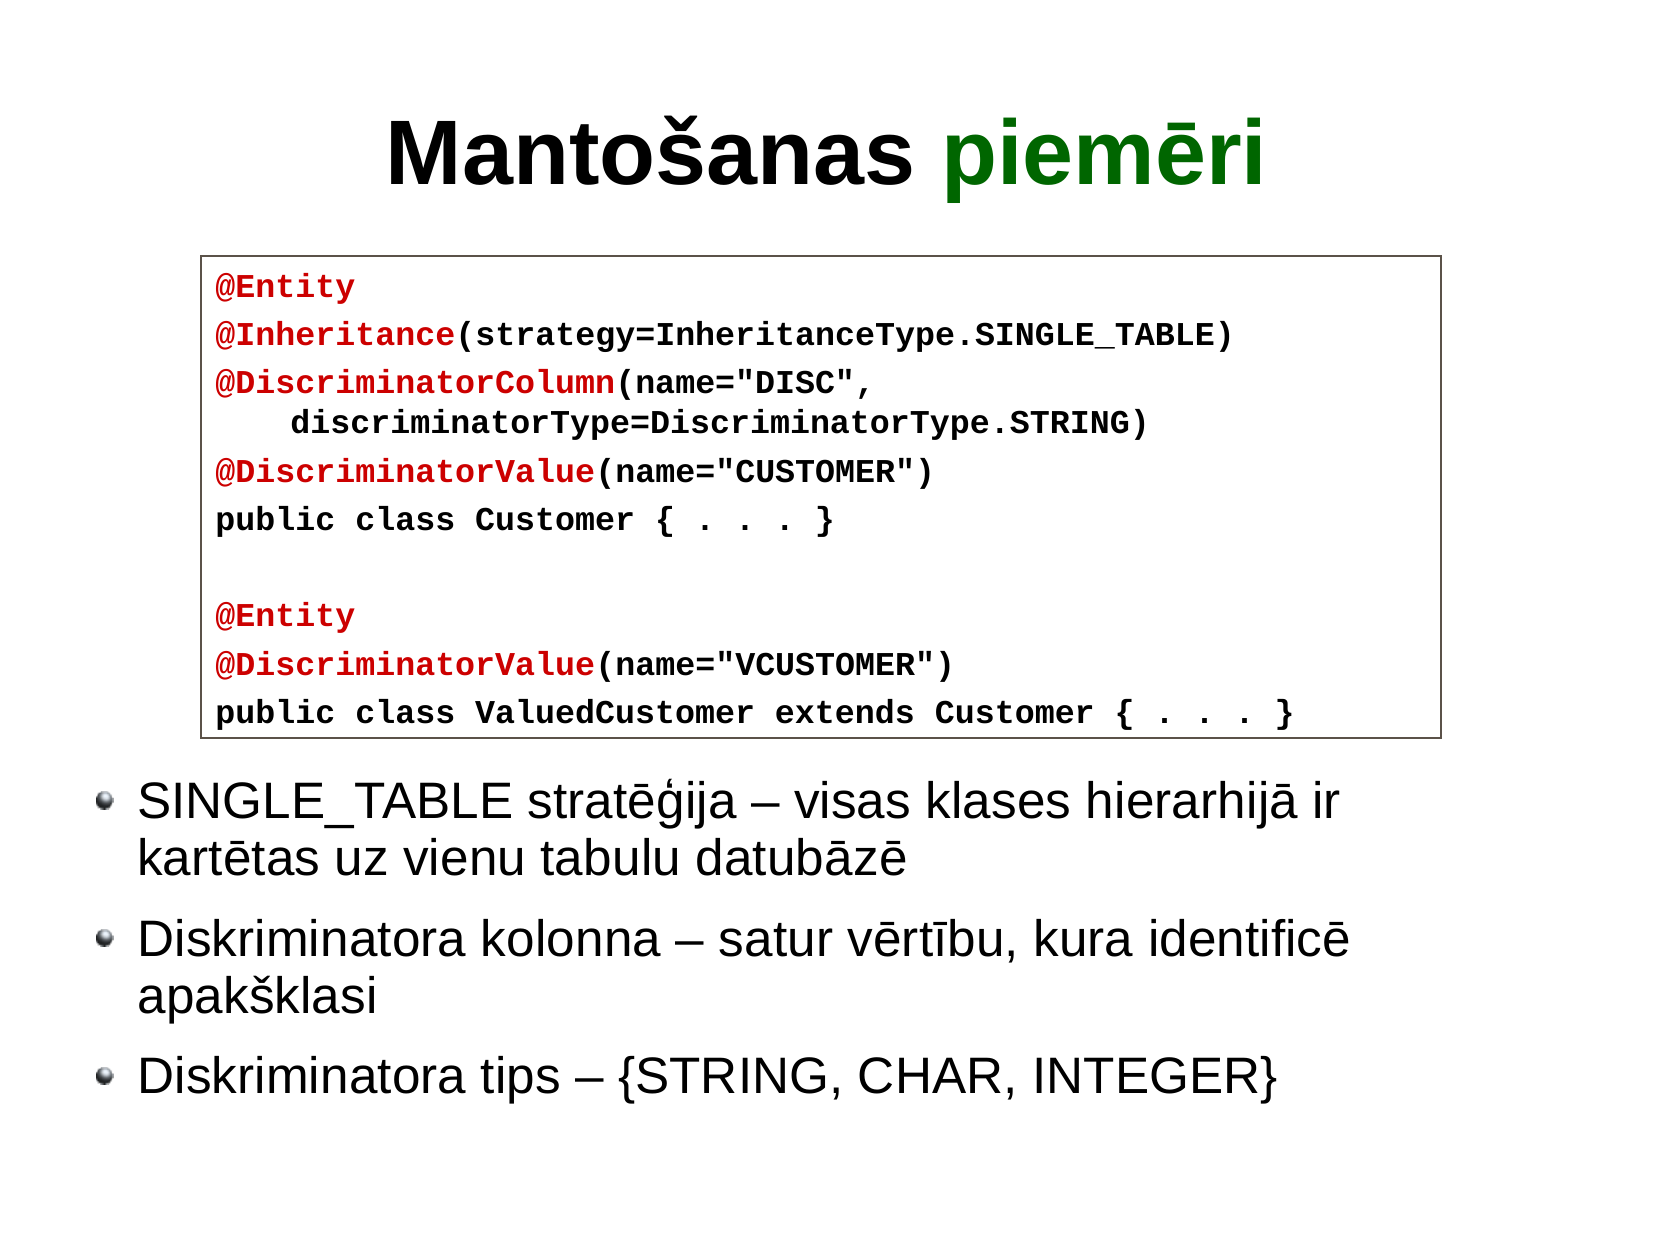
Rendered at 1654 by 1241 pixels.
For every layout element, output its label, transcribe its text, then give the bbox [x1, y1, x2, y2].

list SINGLE_TABLE stratēģija – visas klases hierarhijā ir kartētas uz vienu tabulu datubāzē Diskriminatora kolonna – satur vērtību, kura identificē apakšklasi Diskriminatora tips – {STRING, CHAR, INTEGER} [82, 290, 1538, 1111]
text_box @Entity @Inheritance(strategy=InheritanceType.SINGLE_TABLE) @DiscriminatorColumn(name="DISC", discriminatorType=DiscriminatorType.STRING) @DiscriminatorValue(name="CUSTOMER") public class Customer { . . . } @Entity @DiscriminatorValue(name="VCUSTOMER") public class ValuedCustomer extends Customer { . . . } [200, 256, 1441, 738]
title Mantošanas piemēri [82, 49, 1571, 257]
